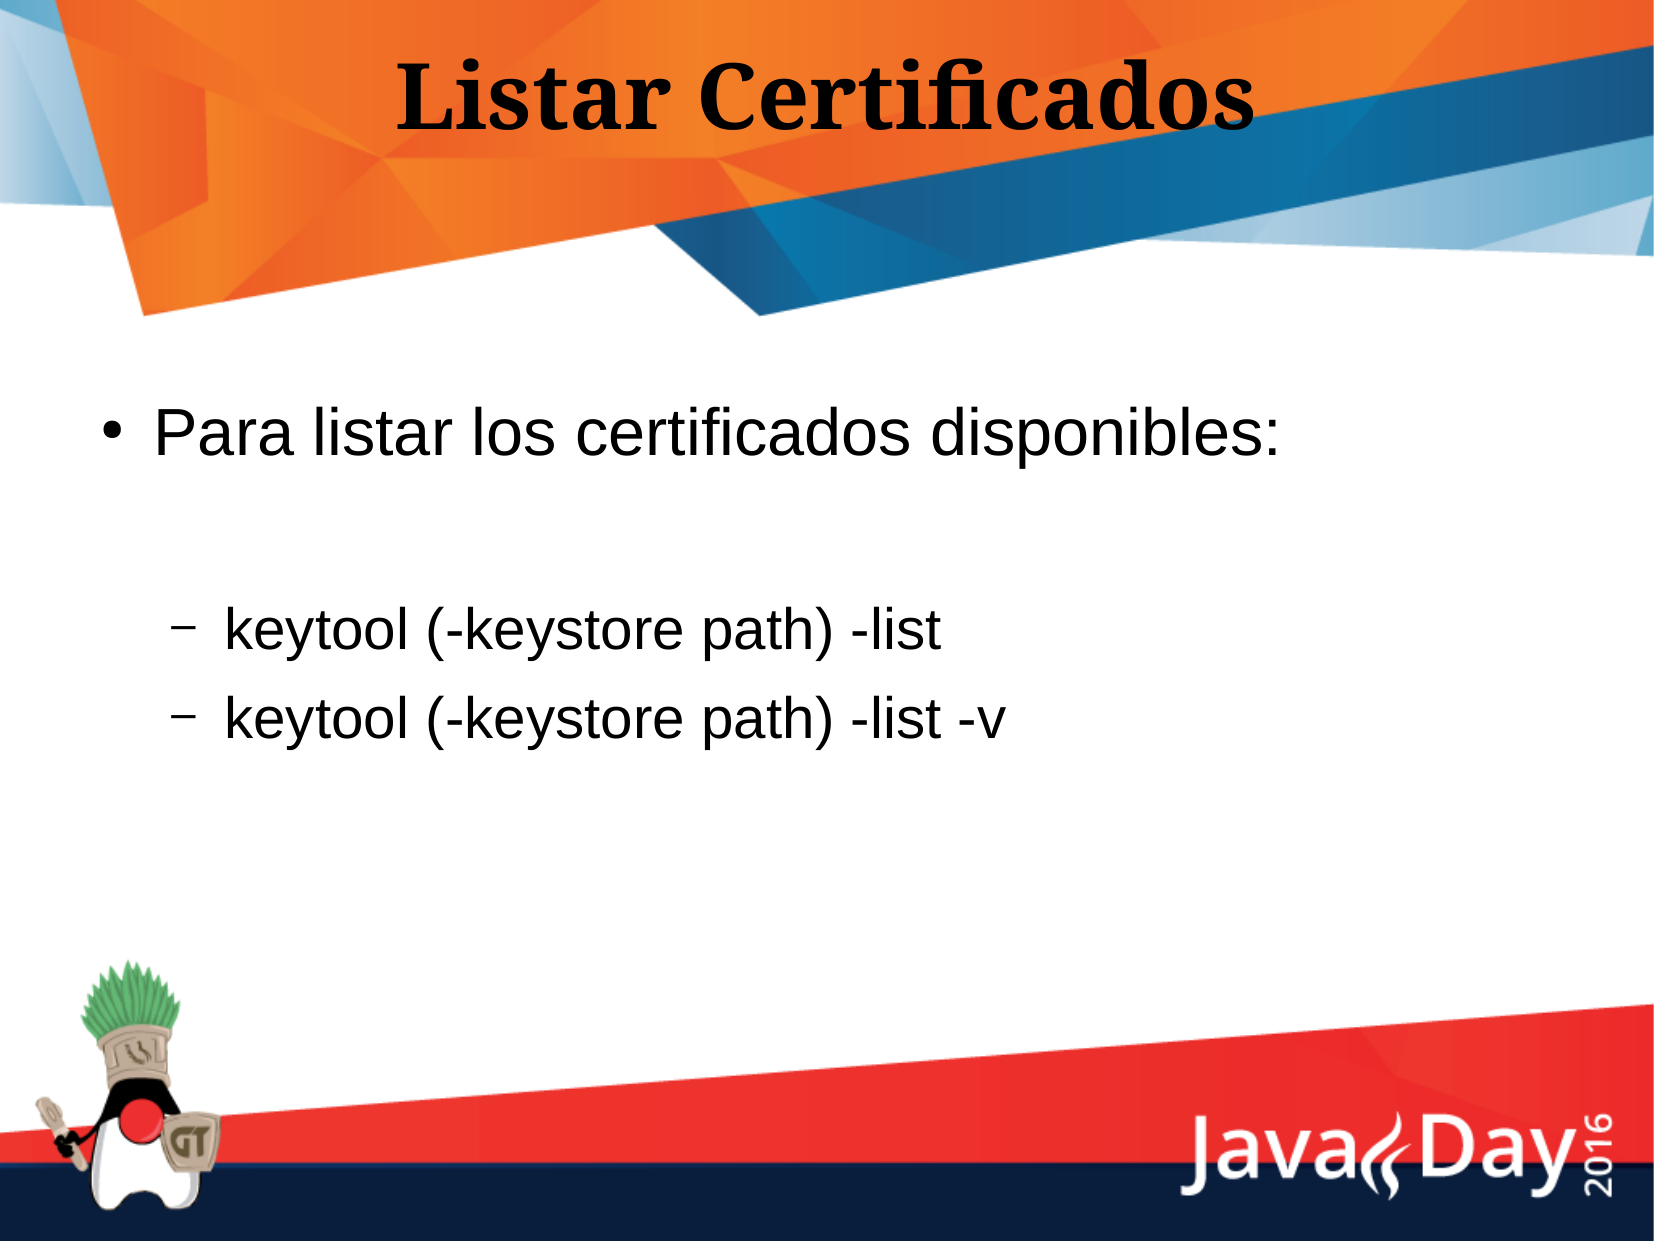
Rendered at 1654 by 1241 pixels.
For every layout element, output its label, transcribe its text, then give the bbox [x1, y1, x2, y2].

title Listar Certificados [82, 0, 1571, 198]
list Para listar los certificados disponibles: keytool (-keystore path) -list keytool (-keystore path) -list -v [82, 290, 1571, 1010]
picture [0, 0, 1654, 1241]
